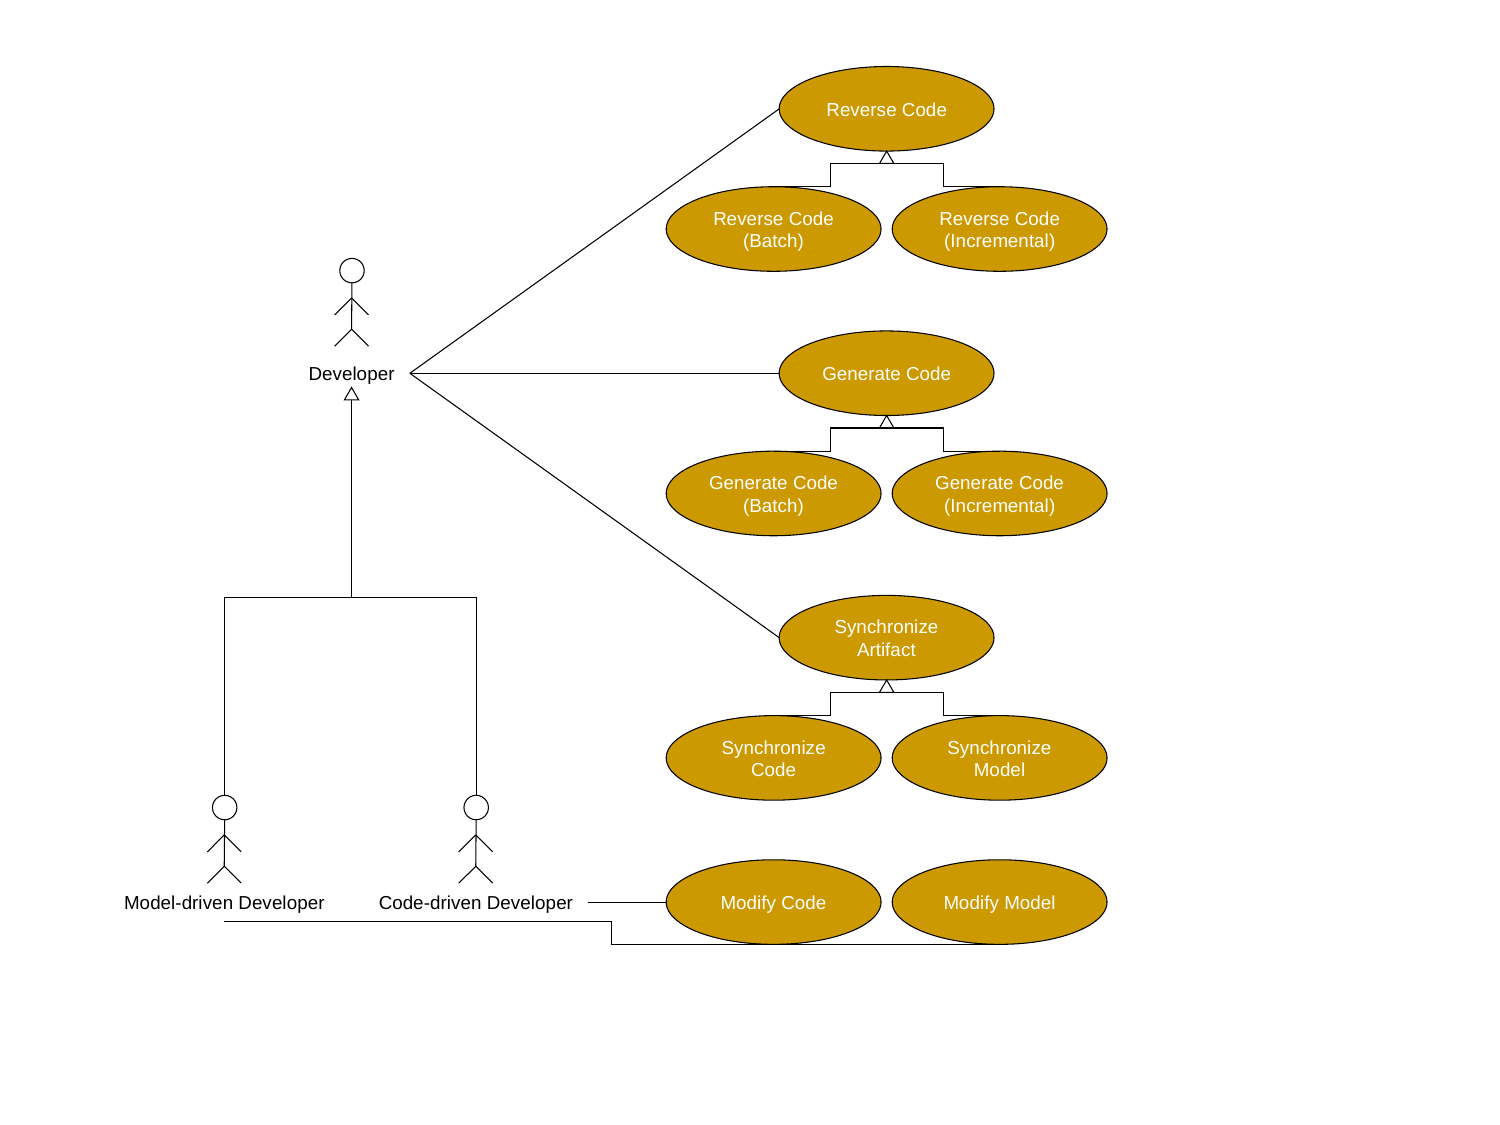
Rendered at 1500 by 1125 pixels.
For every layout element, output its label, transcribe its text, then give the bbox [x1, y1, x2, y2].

text_box Generate Code (Batch) [666, 451, 882, 536]
text_box Developer [293, 354, 410, 392]
text_box Reverse Code (Incremental) [892, 186, 1108, 272]
text_box Generate Code (Incremental) [892, 451, 1108, 536]
text_box [879, 679, 894, 692]
text_box Synchronize Artifact [779, 595, 995, 680]
text_box [344, 387, 359, 400]
text_box [880, 415, 894, 427]
text_box Model-driven Developer [109, 883, 340, 921]
text_box Synchronize Code [666, 715, 882, 801]
text_box Reverse Code [779, 66, 995, 152]
text_box Generate Code [779, 330, 995, 416]
text_box Synchronize Model [892, 715, 1108, 801]
text_box [879, 151, 894, 163]
text_box Code-driven Developer [363, 883, 588, 921]
text_box Modify Code [666, 859, 882, 944]
text_box Modify Model [892, 859, 1108, 945]
text_box Reverse Code (Batch) [666, 186, 882, 272]
